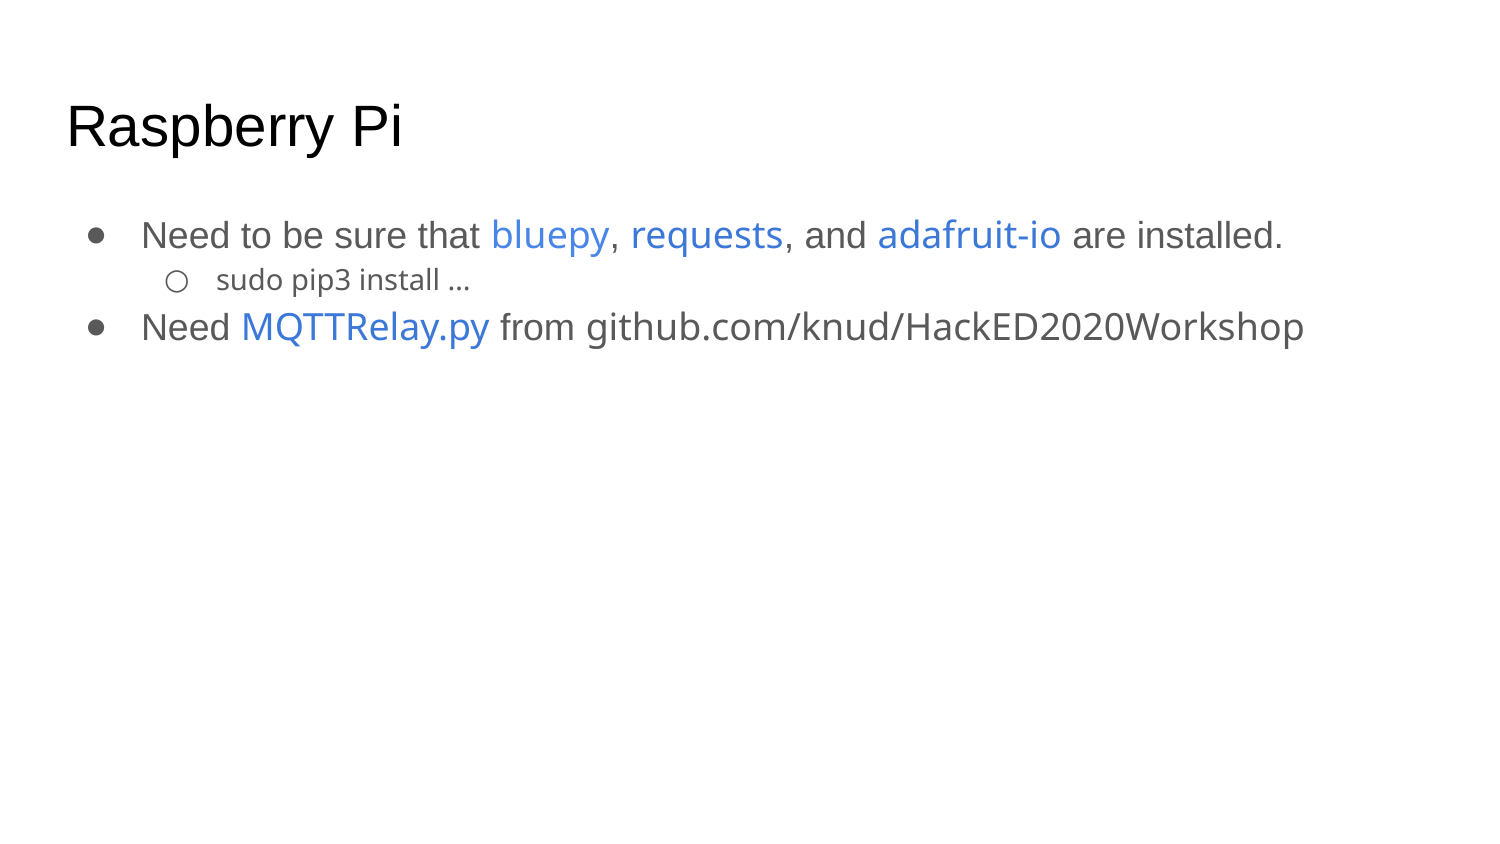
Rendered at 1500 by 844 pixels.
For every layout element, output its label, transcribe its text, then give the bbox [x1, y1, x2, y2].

title Raspberry Pi [51, 72, 1449, 167]
list Need to be sure that bluepy, requests, and adafruit-io are installed. sudo pip3 install … Need MQTTRelay.py from github.com/knud/HackED2020Workshop [51, 189, 1449, 750]
